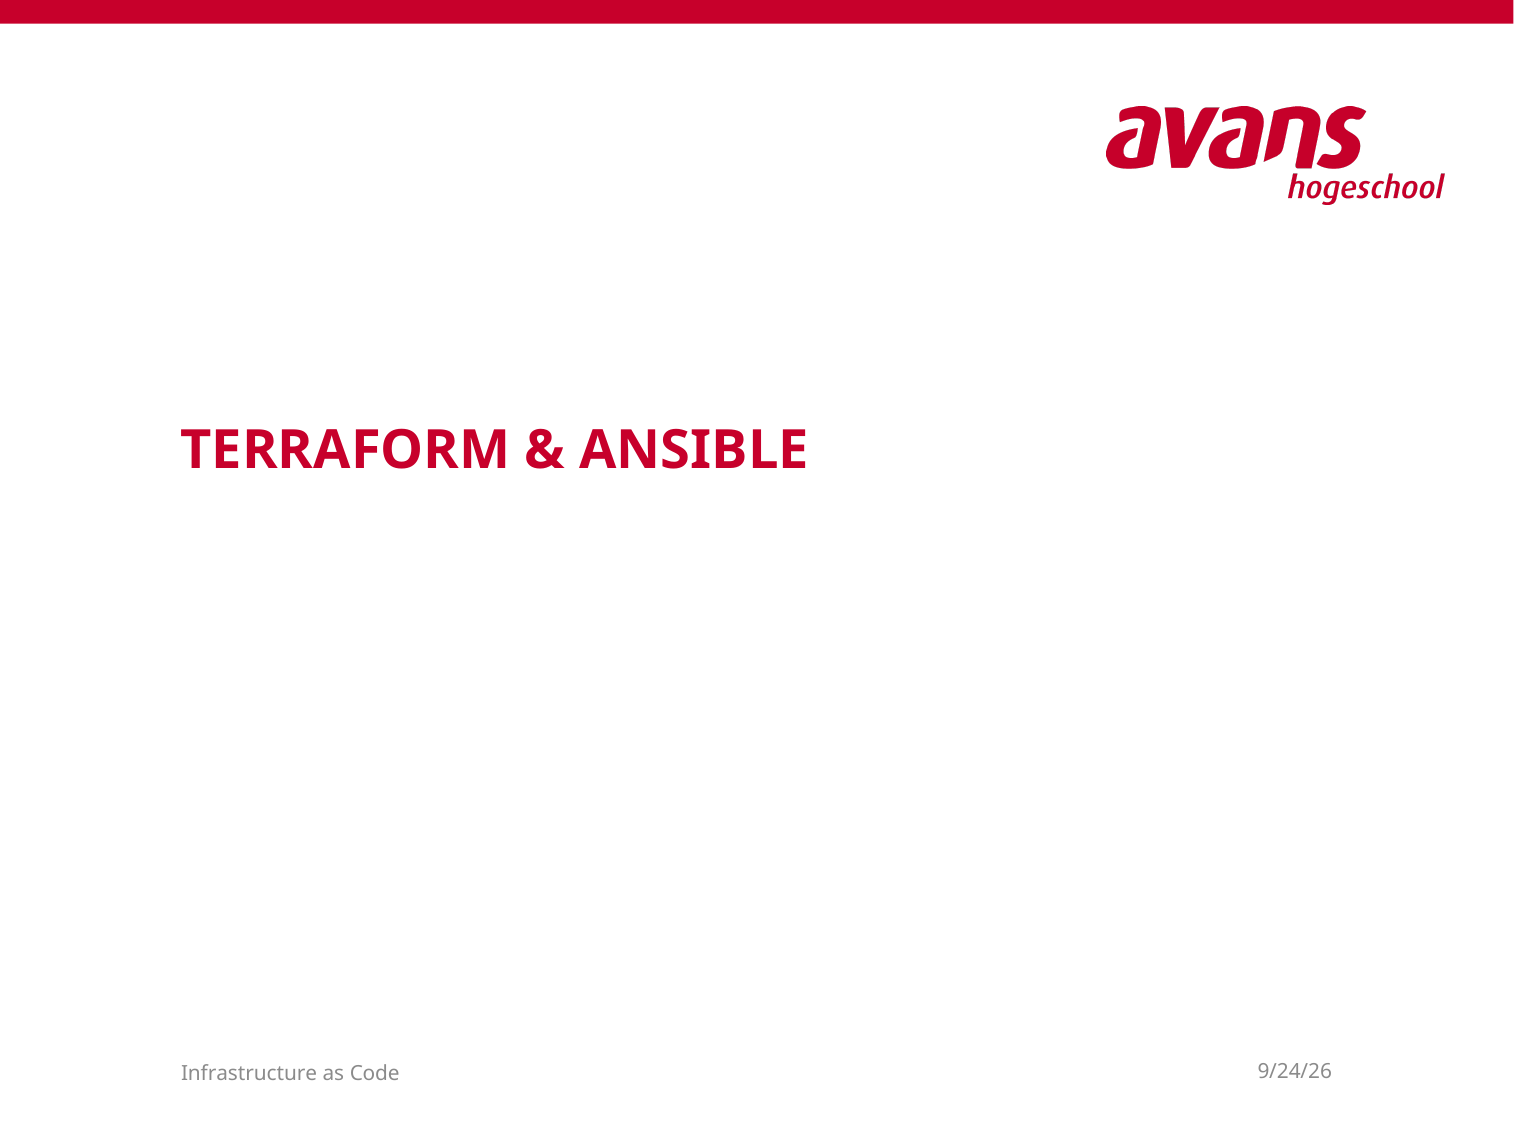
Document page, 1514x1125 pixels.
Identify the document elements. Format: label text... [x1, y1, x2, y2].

title Terraform & ansible [180, 421, 1320, 481]
picture [1106, 106, 1445, 205]
